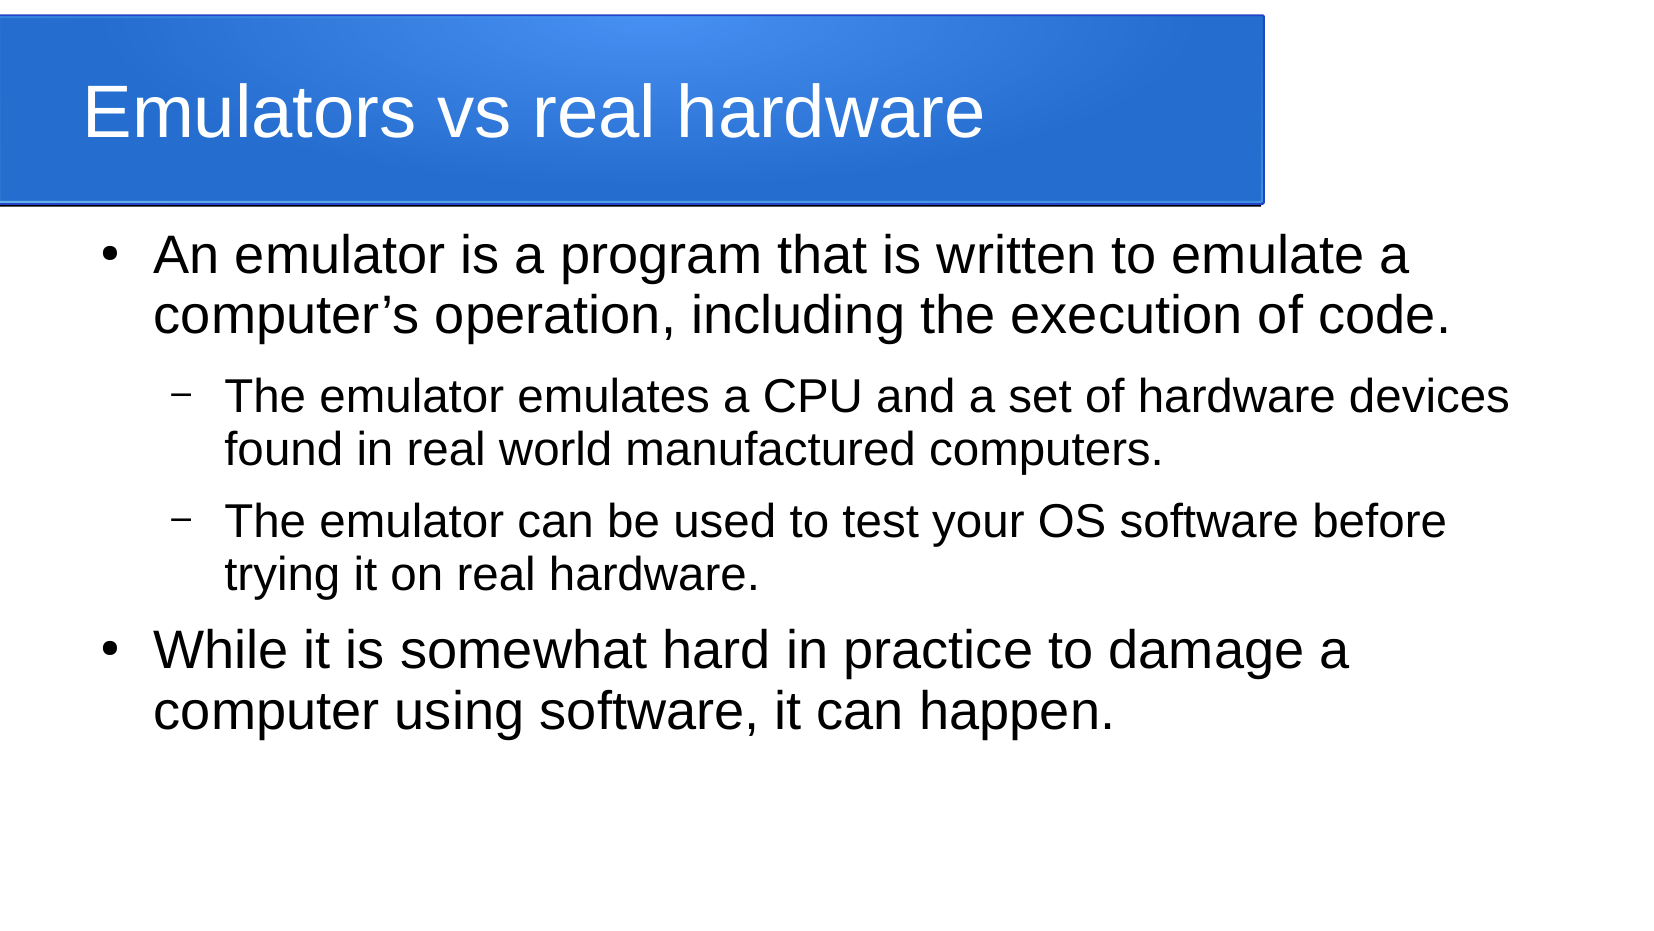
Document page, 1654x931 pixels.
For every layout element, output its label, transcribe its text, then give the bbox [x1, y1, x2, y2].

title Emulators vs real hardware [82, 35, 1235, 189]
list An emulator is a program that is written to emulate a computer’s operation, including the execution of code. The emulator emulates a CPU and a set of hardware devices found in real world manufactured computers. The emulator can be used to test your OS software before trying it on real hardware. While it is somewhat hard in practice to damage a computer using software, it can happen. [82, 224, 1571, 764]
